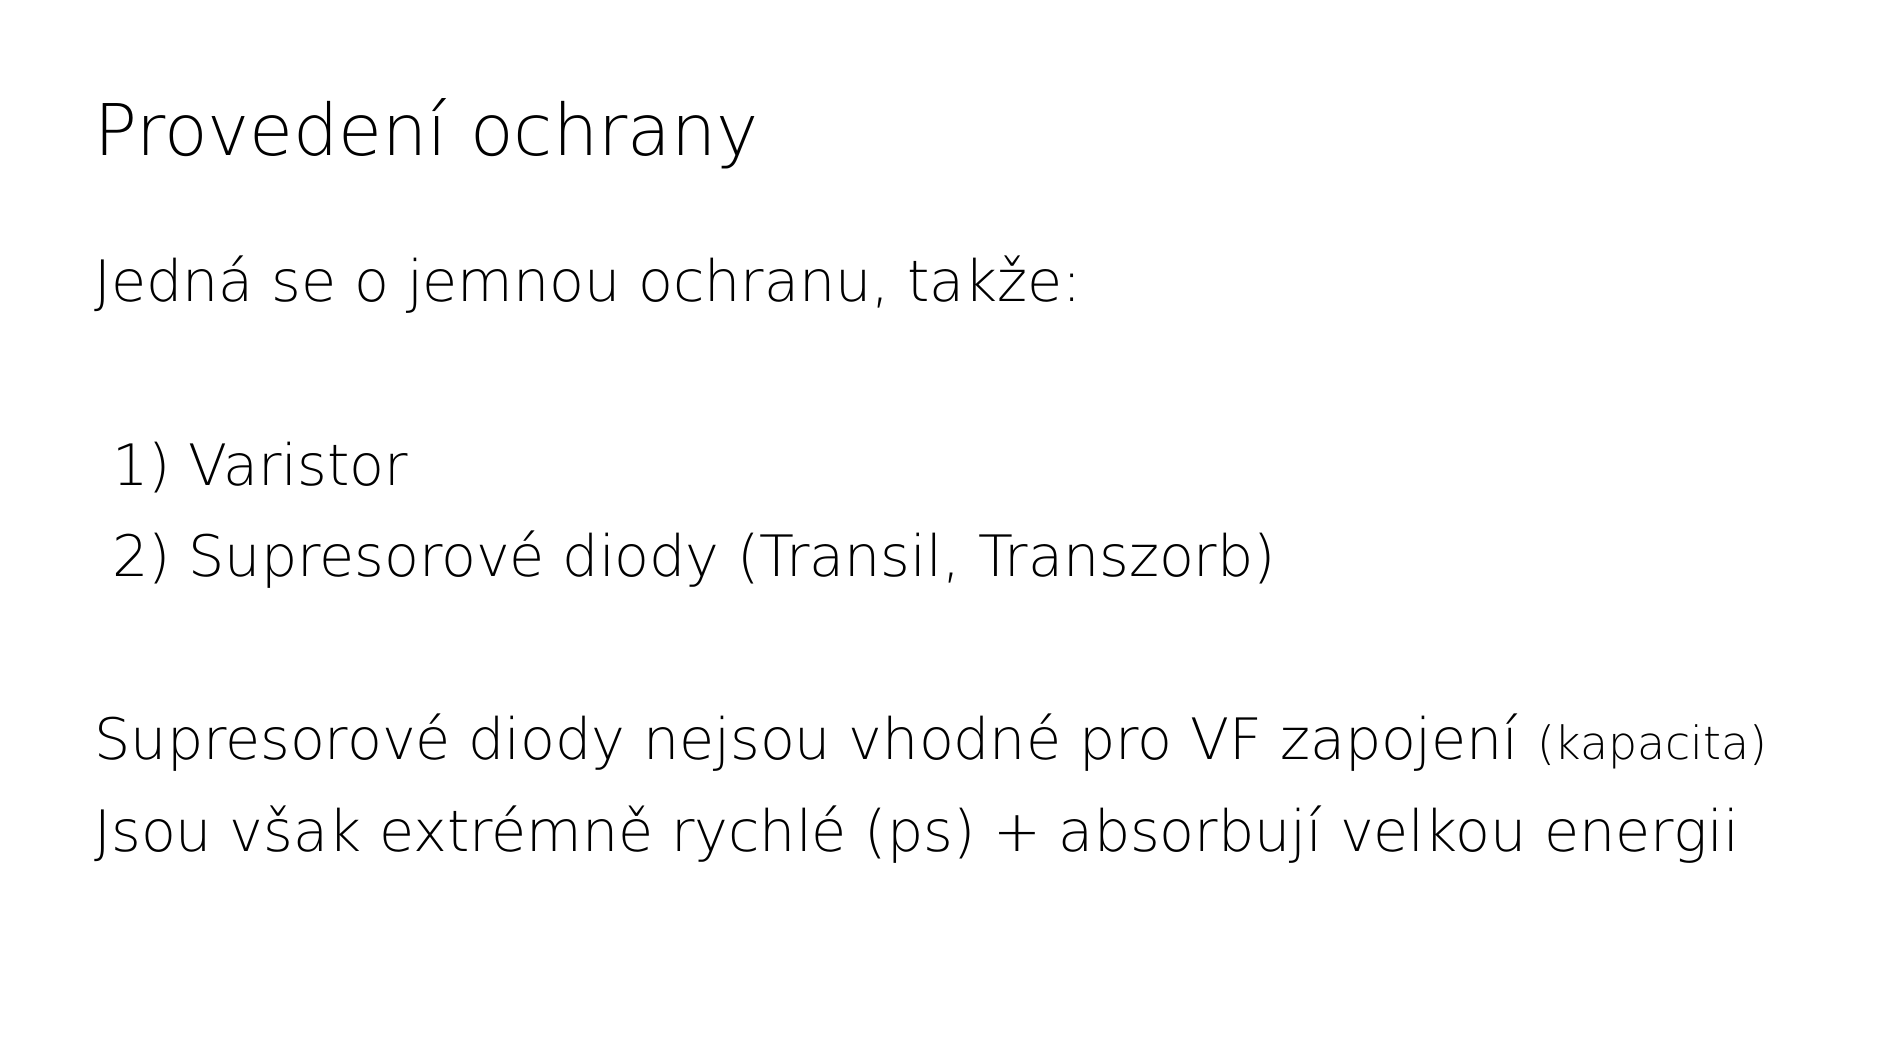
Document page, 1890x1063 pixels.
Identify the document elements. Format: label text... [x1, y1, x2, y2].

title Provedení ochrany [94, 42, 1796, 220]
list Jedná se o jemnou ochranu, takže: Varistor Supresorové diody (Transil, Transzorb) Supresorové diody nejsou vhodné pro VF zapojení (kapacita) Jsou však extrémně rychlé (ps) + absorbují velkou energii [94, 248, 1796, 951]
